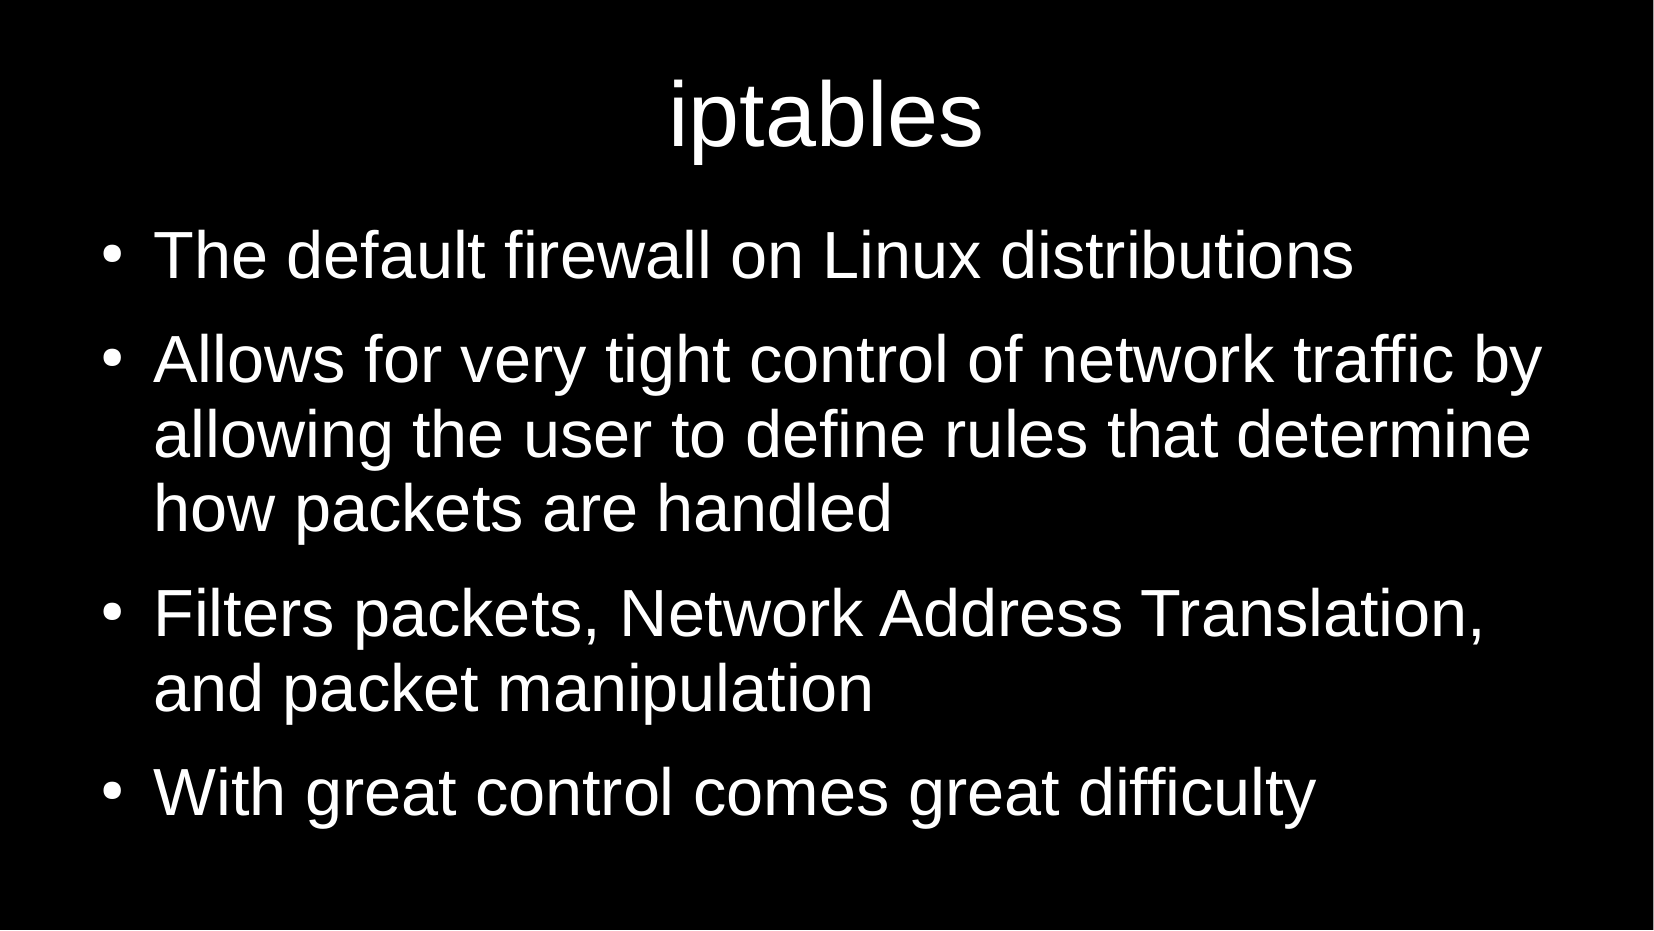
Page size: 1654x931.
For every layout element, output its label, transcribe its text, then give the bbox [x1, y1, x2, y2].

title iptables [82, 37, 1571, 193]
list The default firewall on Linux distributions Allows for very tight control of network traffic by allowing the user to define rules that determine how packets are handled Filters packets, Network Address Translation, and packet manipulation With great control comes great difficulty [82, 217, 1571, 901]
